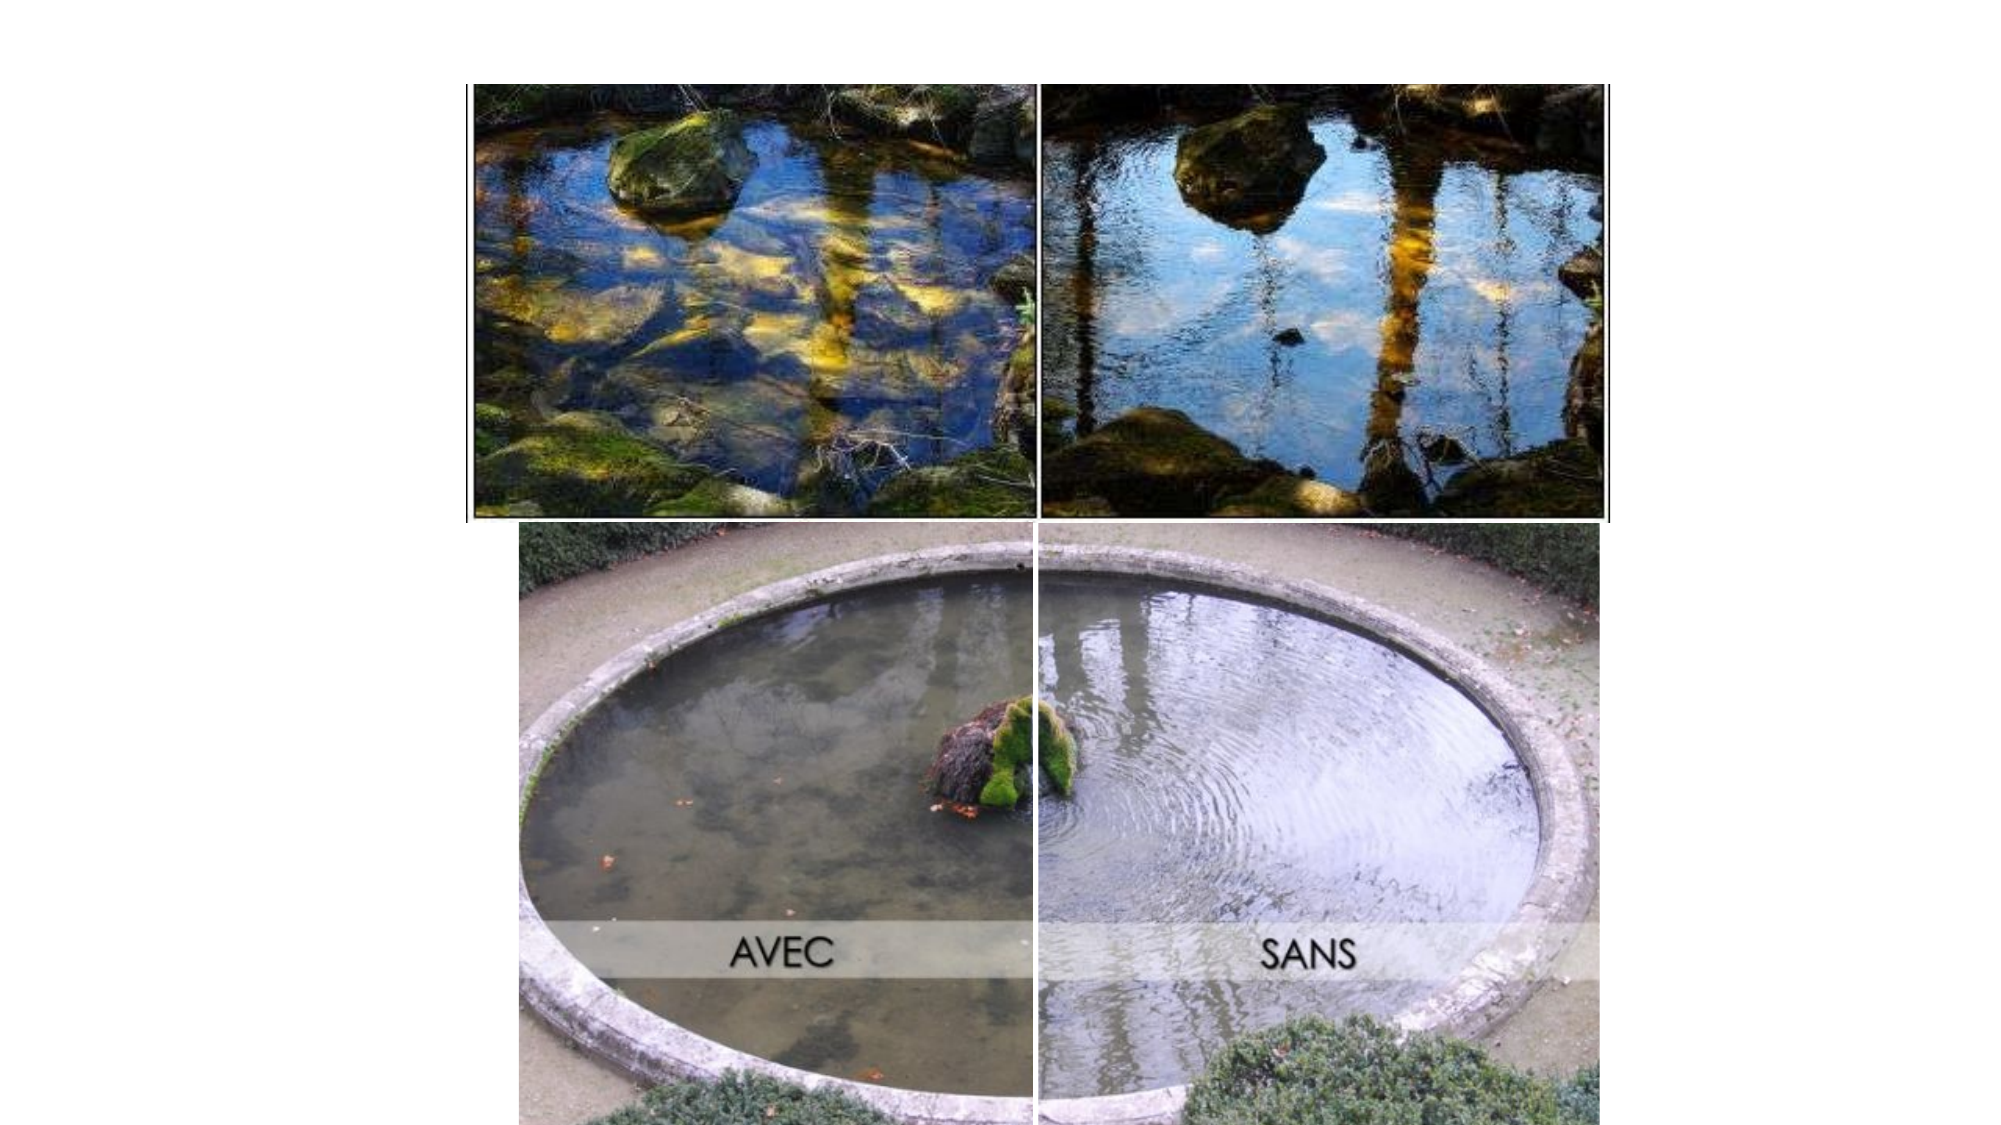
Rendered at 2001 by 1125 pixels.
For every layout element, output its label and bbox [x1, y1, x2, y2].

picture [466, 84, 1611, 1125]
